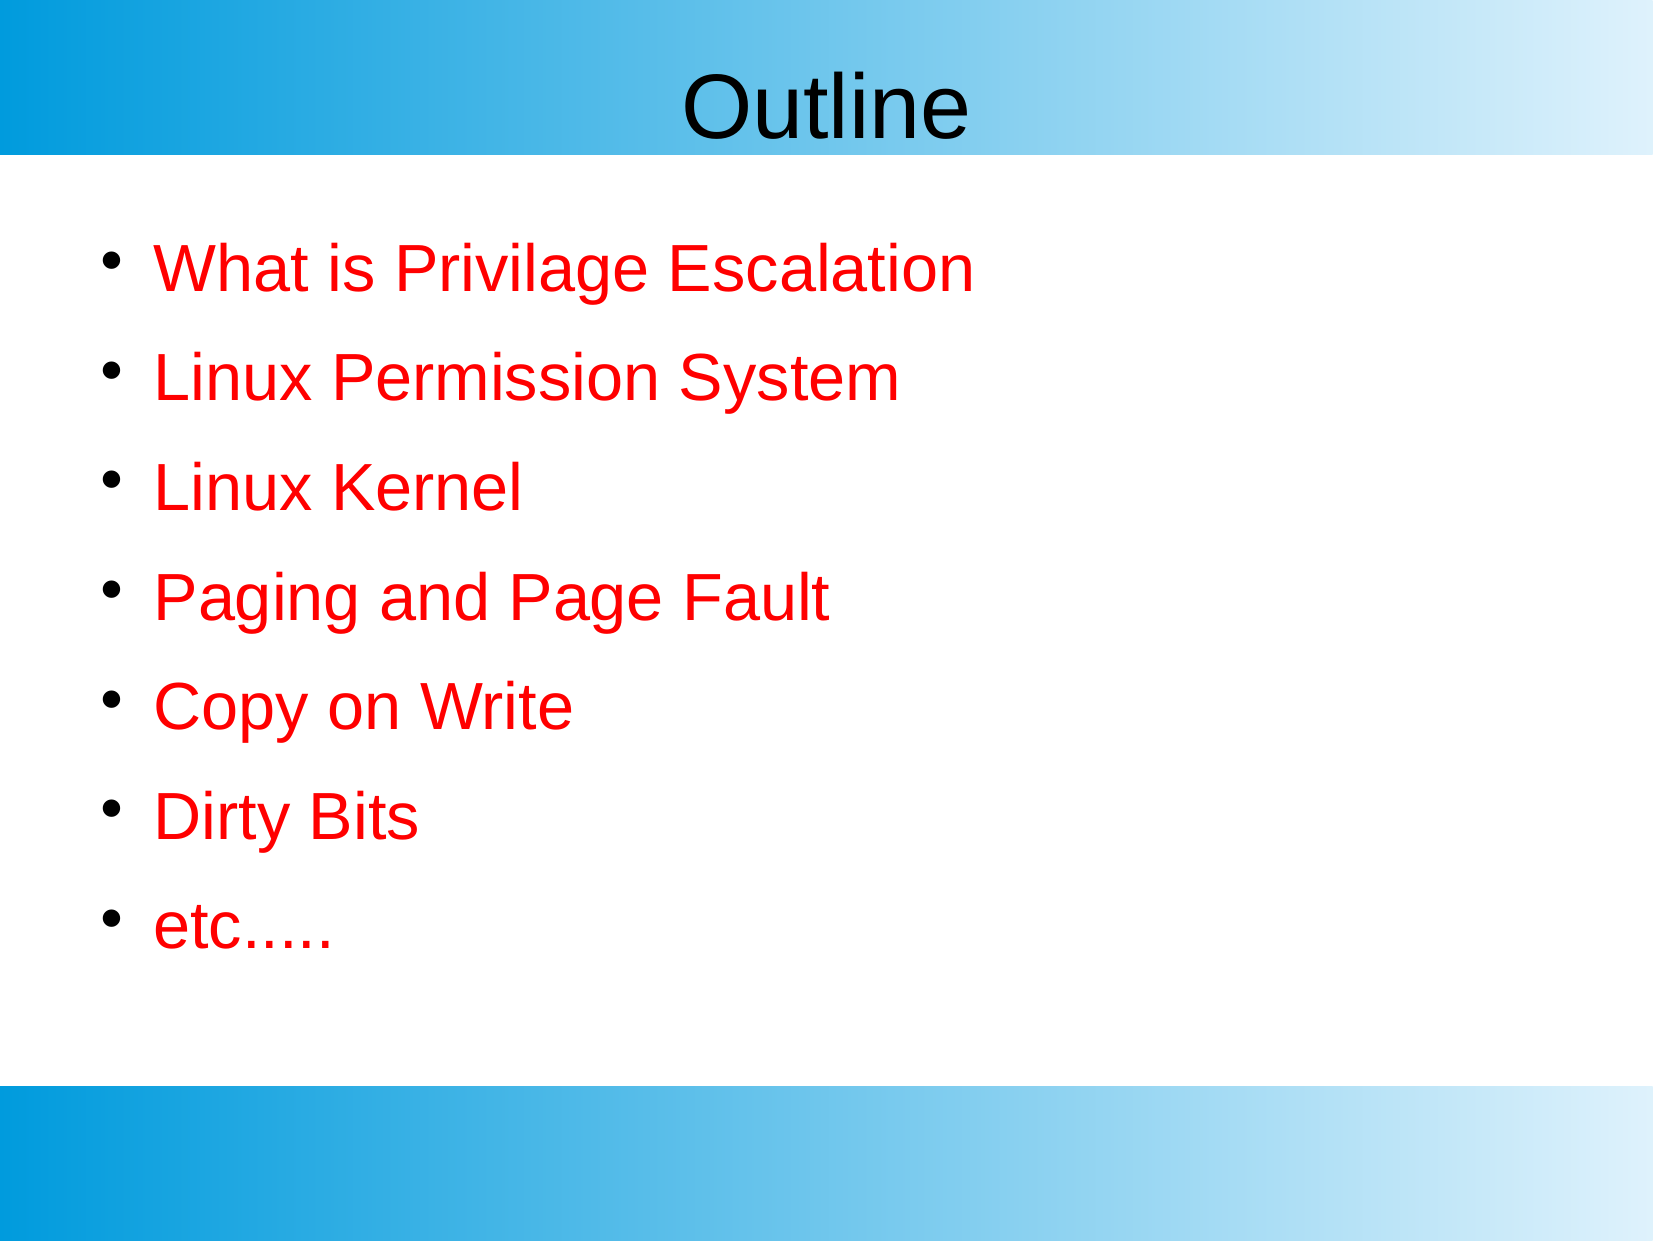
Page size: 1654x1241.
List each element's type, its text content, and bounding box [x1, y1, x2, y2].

text_box Outline [82, 46, 1571, 157]
text_box What is Privilage Escalation Linux Permission System Linux Kernel Paging and Page Fault Copy on Write Dirty Bits etc..... [82, 224, 1571, 1010]
